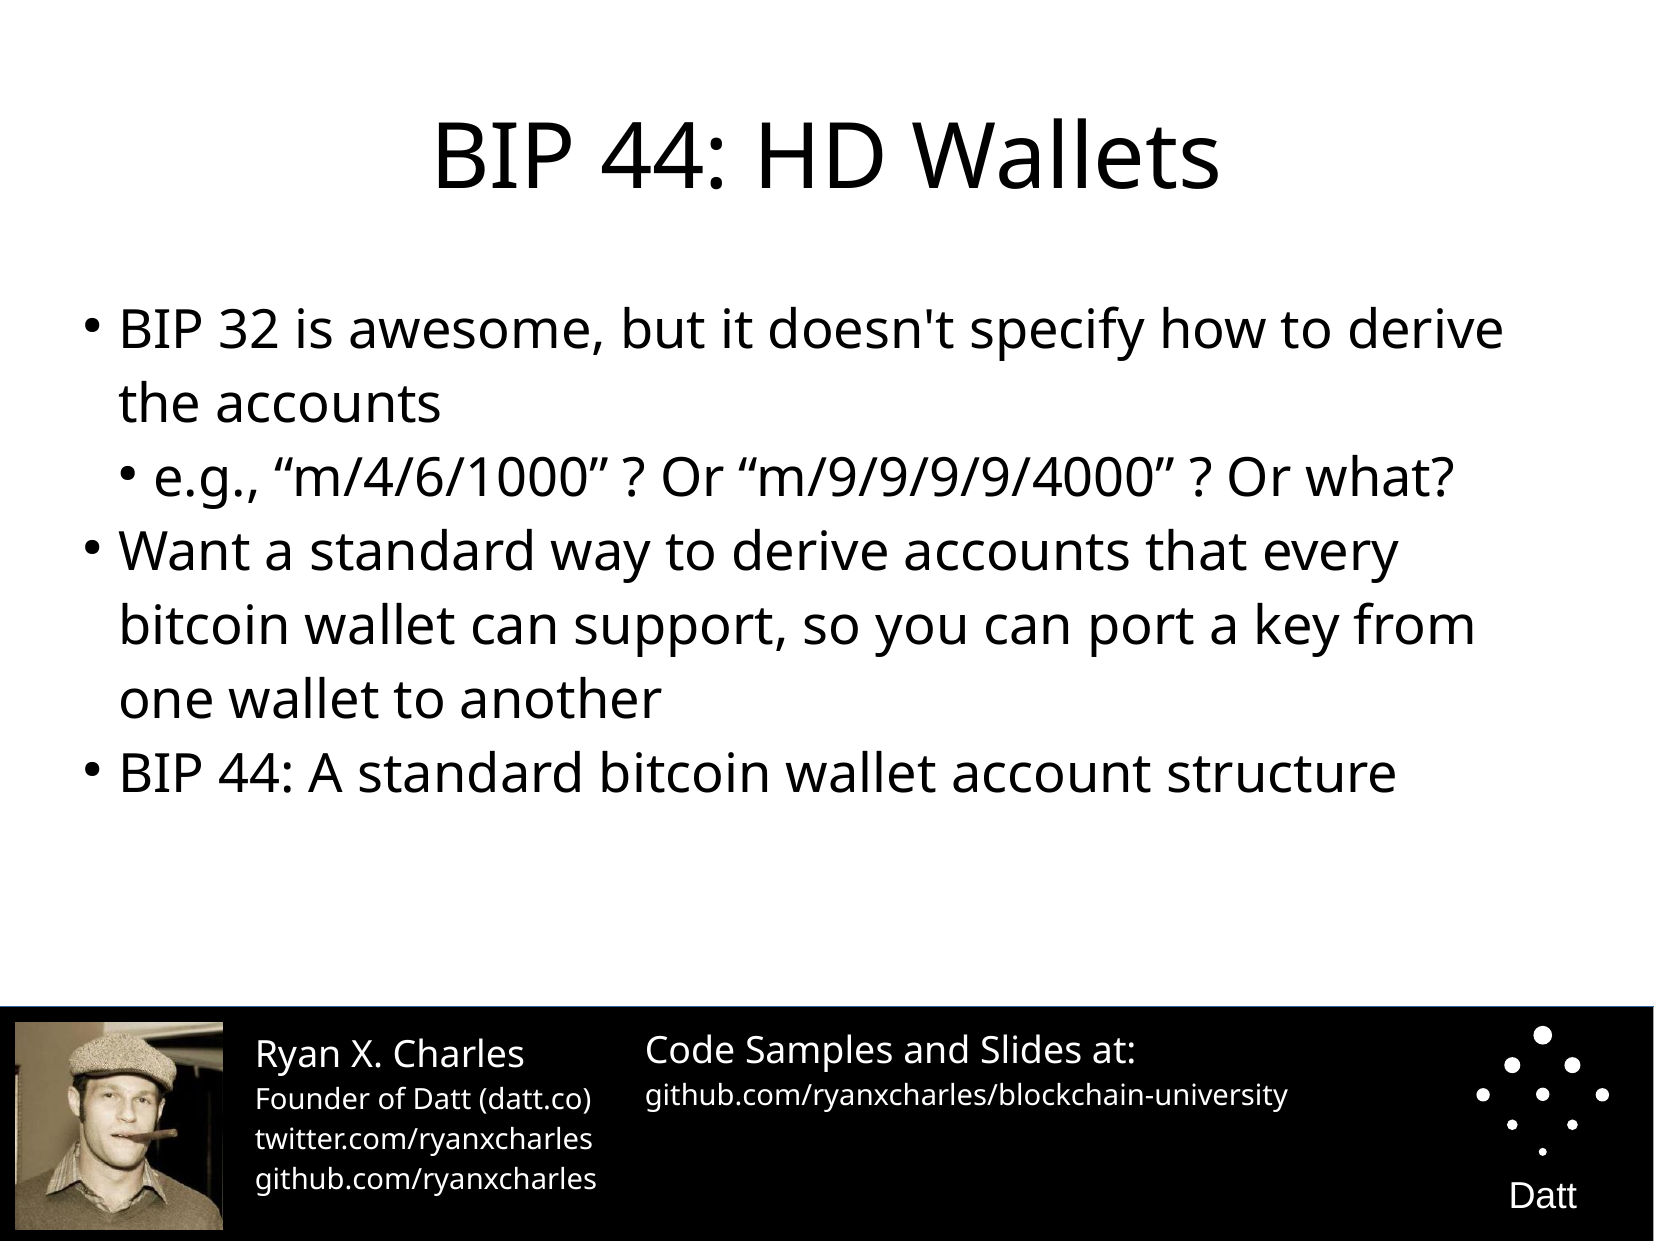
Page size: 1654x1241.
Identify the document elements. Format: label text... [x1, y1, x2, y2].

picture [15, 1022, 223, 1231]
text_box Datt [1452, 1167, 1633, 1241]
title BIP 44: HD Wallets [82, 49, 1571, 257]
text_box [0, 1006, 1654, 1241]
text_box Code Samples and Slides at: github.com/ryanxcharles/blockchain-university [630, 1015, 1403, 1156]
picture [1475, 1023, 1611, 1159]
text_box Ryan X. Charles Founder of Datt (datt.co) twitter.com/ryanxcharles github.com/ryanxcharles [240, 1020, 976, 1241]
subtitle BIP 32 is awesome, but it doesn't specify how to derive the accounts e.g., “m/4/6/1000” ? Or “m/9/9/9/9/4000” ? Or what? Want a standard way to derive accounts that every bitcoin wallet can support, so you can port a key from one wallet to another BIP 44: A standard bitcoin wallet account structure [82, 290, 1571, 1010]
